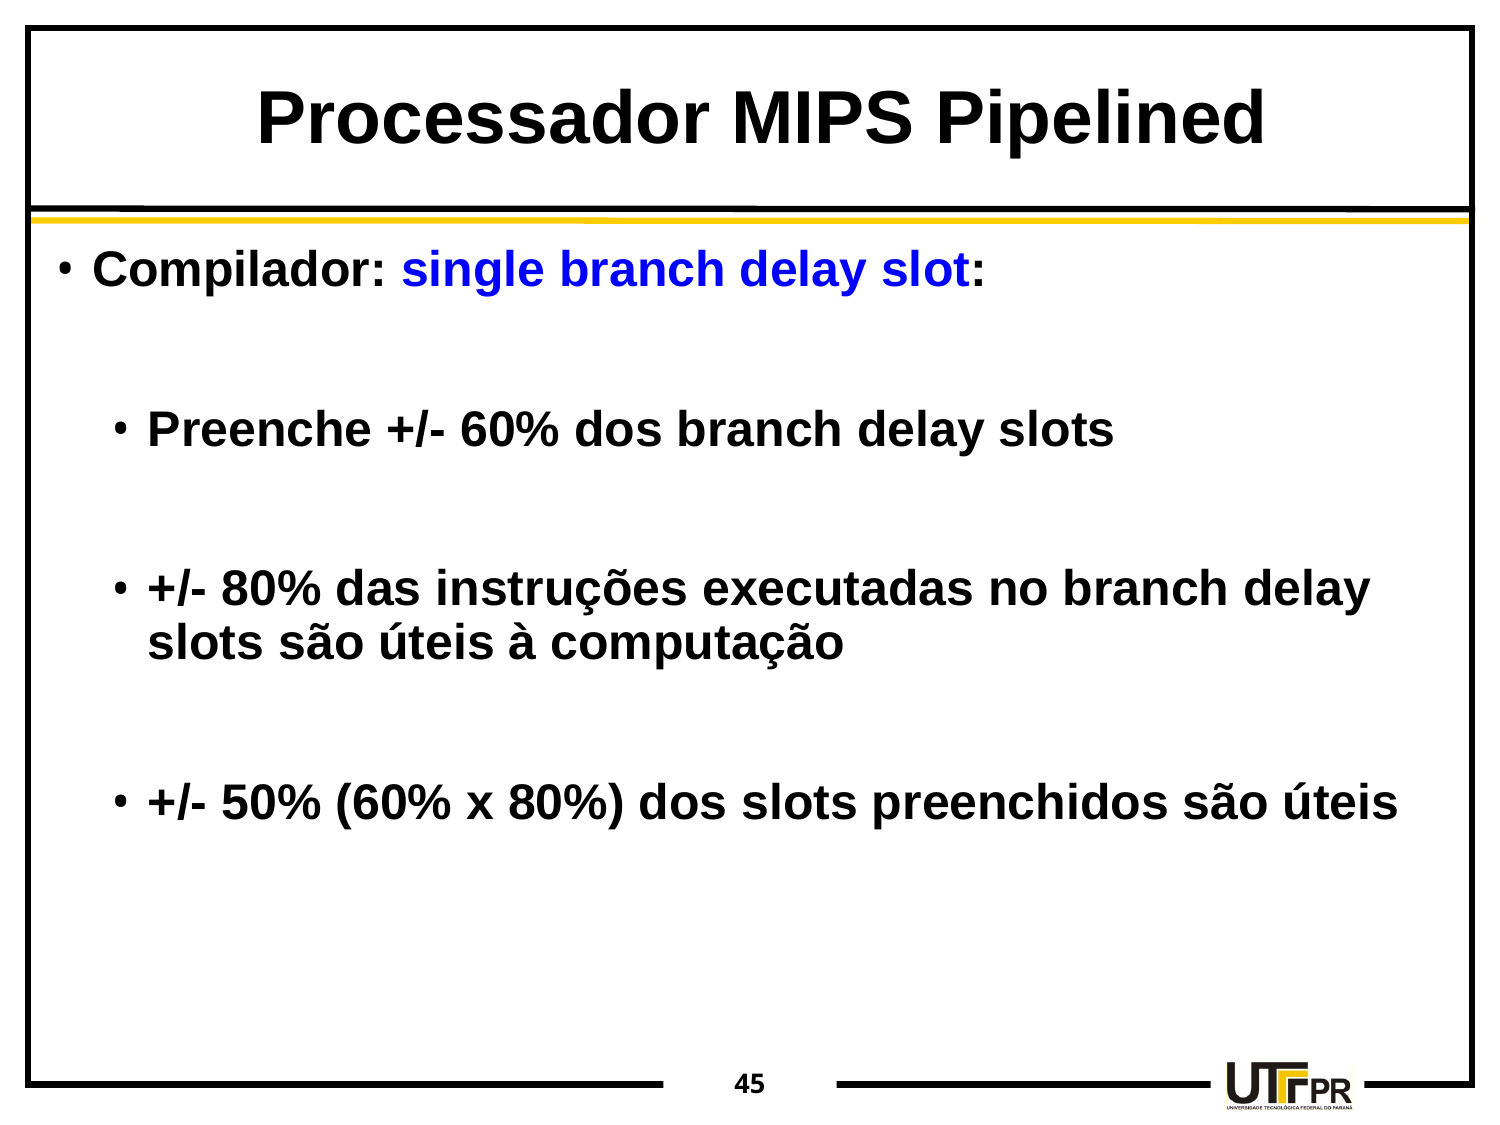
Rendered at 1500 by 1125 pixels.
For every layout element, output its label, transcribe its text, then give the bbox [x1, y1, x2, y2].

picture [1226, 1062, 1353, 1110]
list Compilador: single branch delay slot: Preenche +/- 60% dos branch delay slots +/- 80% das instruções executadas no branch delay slots são úteis à computação +/- 50% (60% x 80%) dos slots preenchidos são úteis [41, 199, 1447, 1059]
title Processador MIPS Pipelined [38, 36, 1459, 199]
